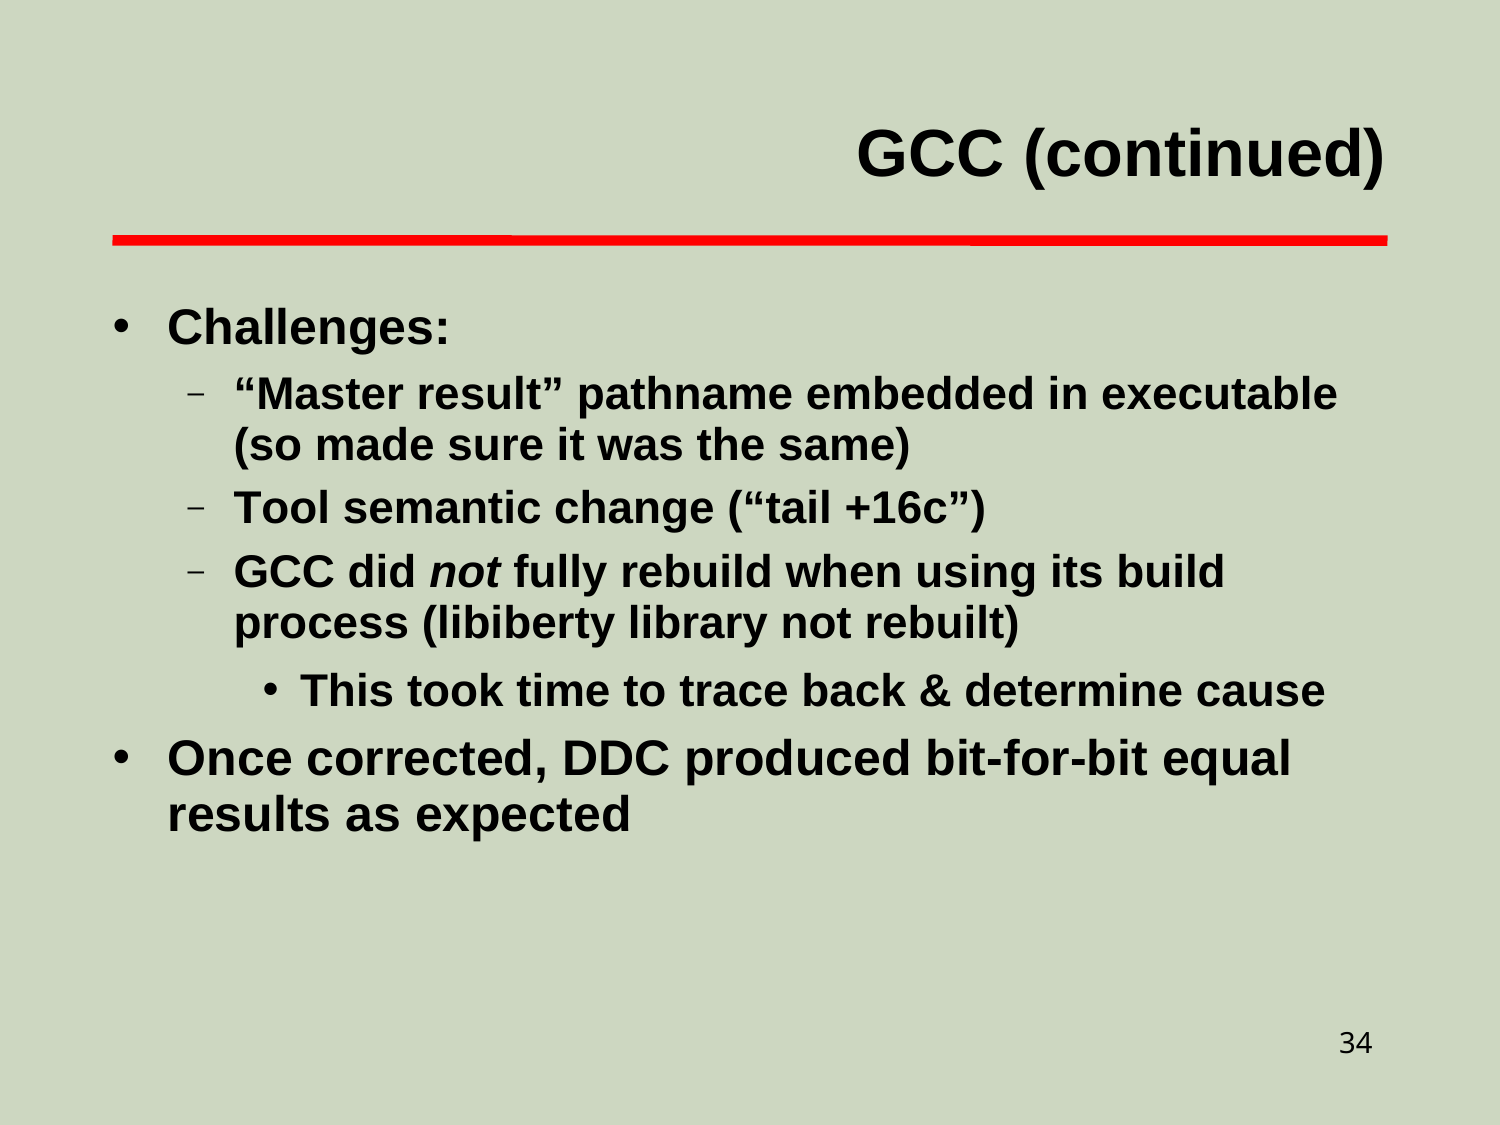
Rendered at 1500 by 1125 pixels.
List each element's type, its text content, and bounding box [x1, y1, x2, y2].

title GCC (continued) [124, 93, 1387, 216]
list Challenges: “Master result” pathname embedded in executable (so made sure it was the same) Tool semantic change (“tail +16c”) GCC did not fully rebuild when using its build process (libiberty library not rebuilt) This took time to trace back & determine cause Once corrected, DDC produced bit-for-bit equal results as expected [112, 299, 1387, 1099]
